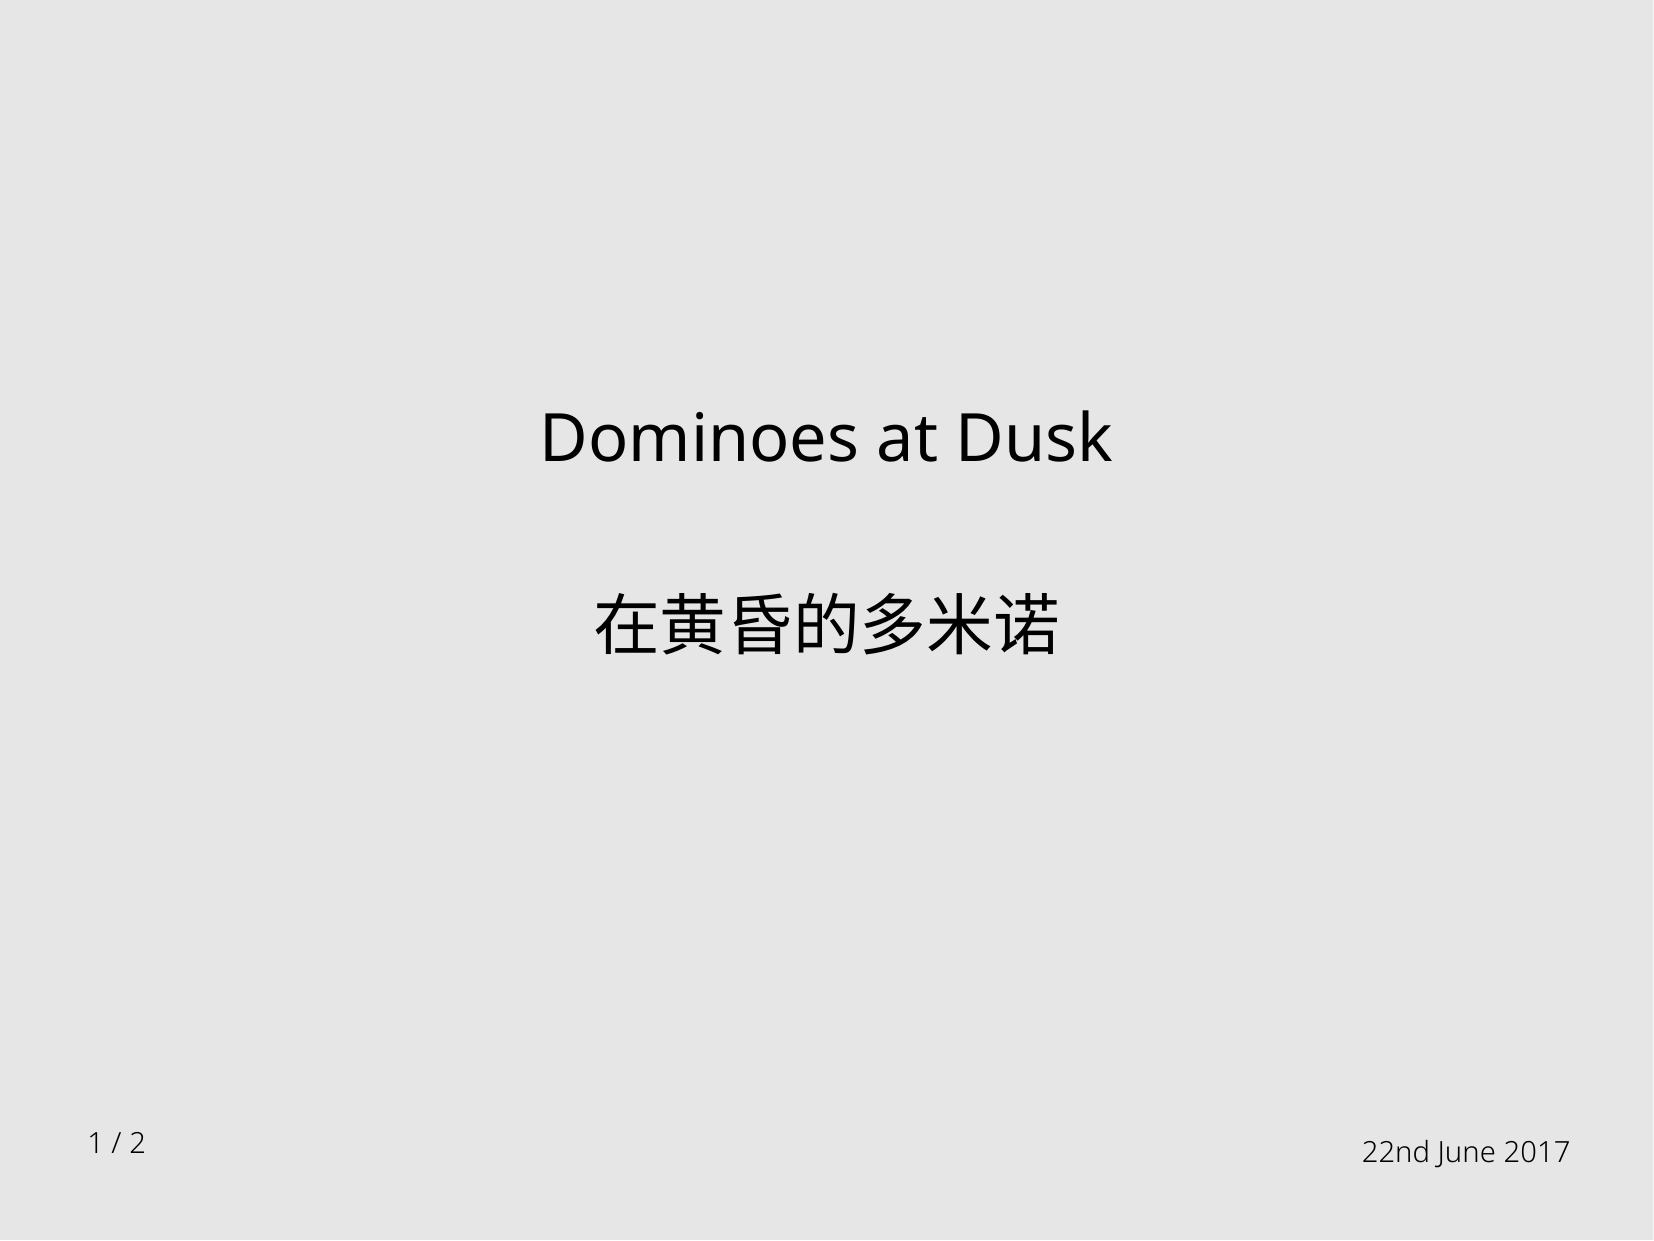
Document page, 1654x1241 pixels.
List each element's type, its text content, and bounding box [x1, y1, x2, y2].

subtitle Dominoes at Dusk 在黄昏的多米诺 [82, 406, 1571, 652]
